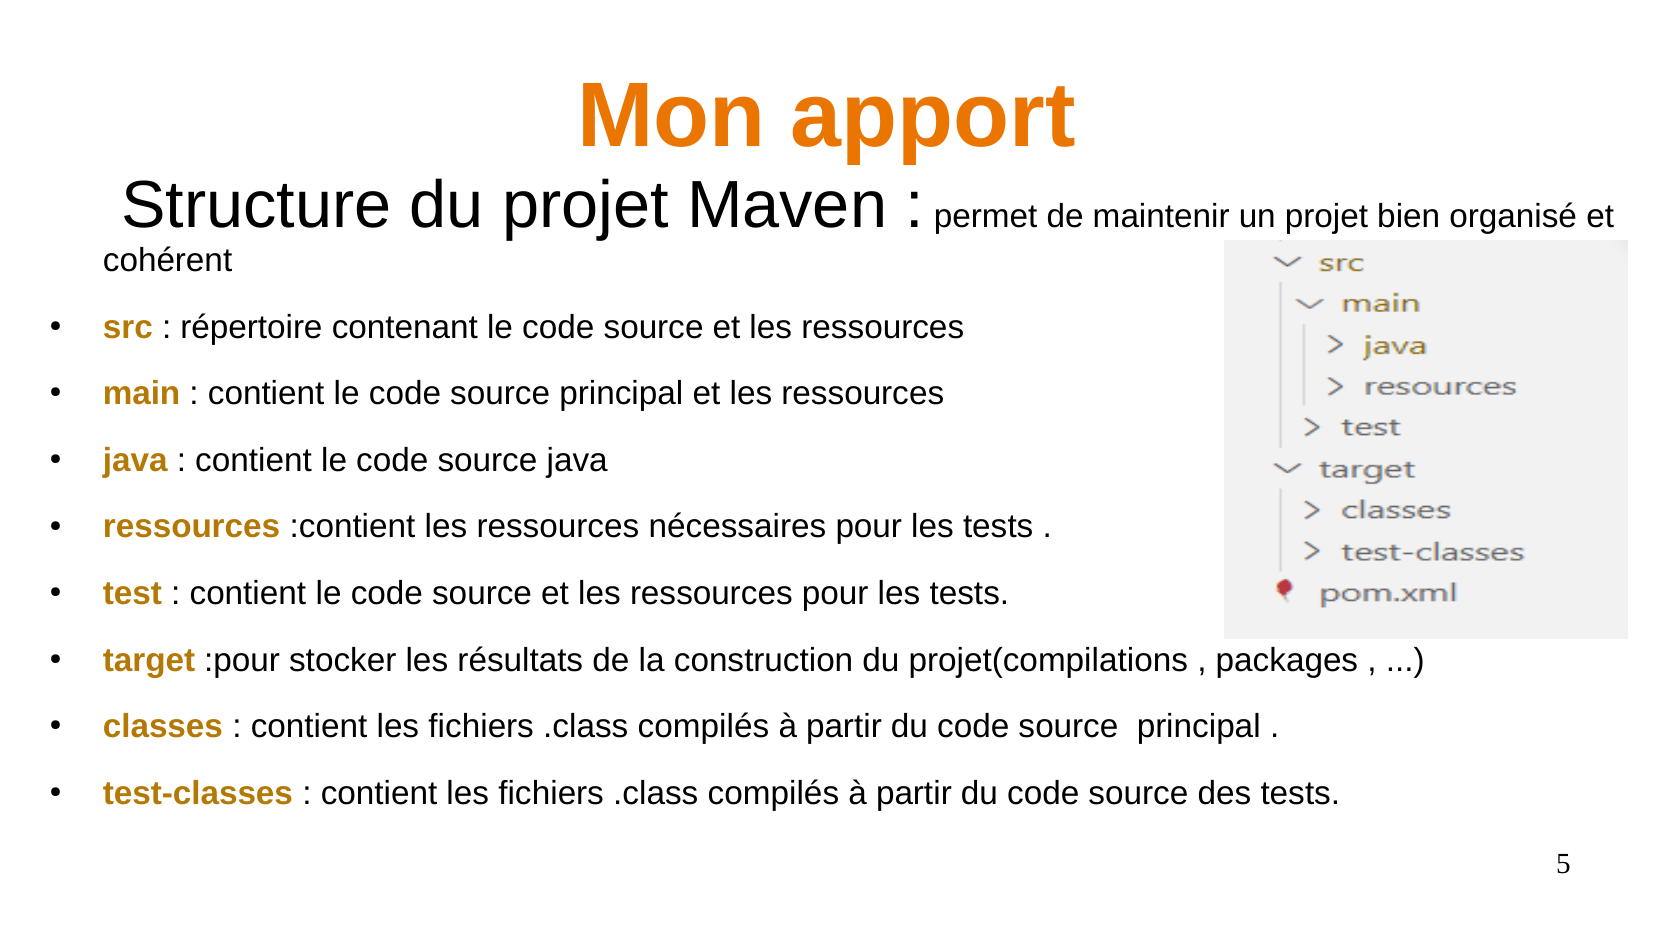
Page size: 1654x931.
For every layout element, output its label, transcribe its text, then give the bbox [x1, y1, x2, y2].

list Structure du projet Maven : permet de maintenir un projet bien organisé et cohérent src : répertoire contenant le code source et les ressources main : contient le code source principal et les ressources java : contient le code source java ressources :contient les ressources nécessaires pour les tests . test : contient le code source et les ressources pour les tests. target :pour stocker les résultats de la construction du projet(compilations , packages , ...) classes : contient les fichiers .class compilés à partir du code source principal . test-classes : contient les fichiers .class compilés à partir du code source des tests. [31, 166, 1654, 910]
title Mon apport [82, 37, 1571, 166]
picture [1224, 240, 1628, 639]
